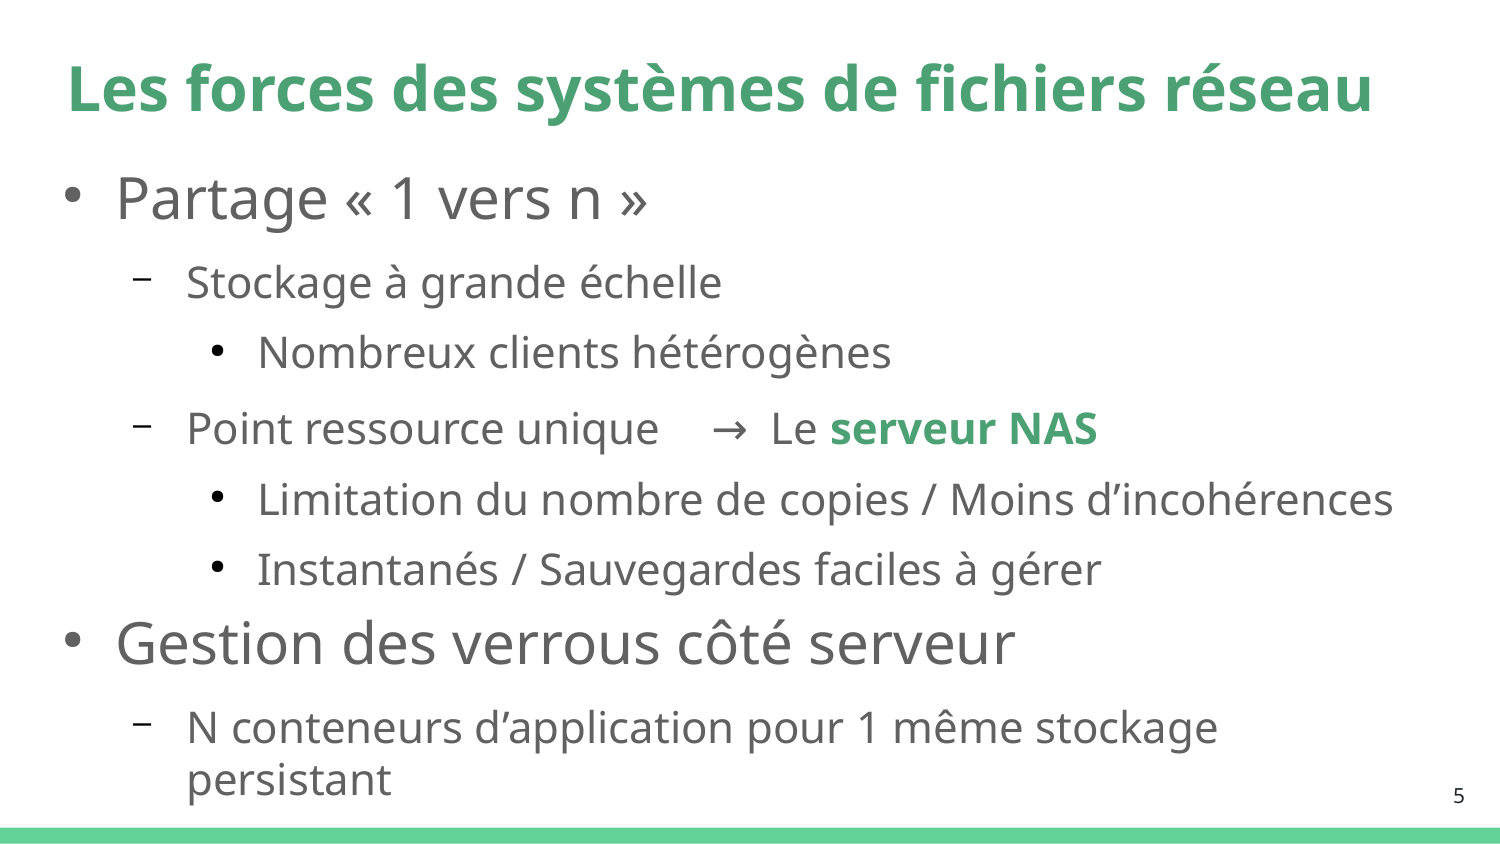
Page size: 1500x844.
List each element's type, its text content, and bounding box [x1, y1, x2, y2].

slide_number <numéro> [1389, 764, 1480, 830]
list Partage « 1 vers n » Stockage à grande échelle Nombreux clients hétérogènes Point ressource unique → Le serveur NAS Limitation du nombre de copies / Moins d’incohérences Instantanés / Sauvegardes faciles à gérer Gestion des verrous côté serveur N conteneurs d’application pour 1 même stockage persistant [29, 135, 1430, 783]
title Les forces des systèmes de fichiers réseau [51, 23, 1449, 117]
